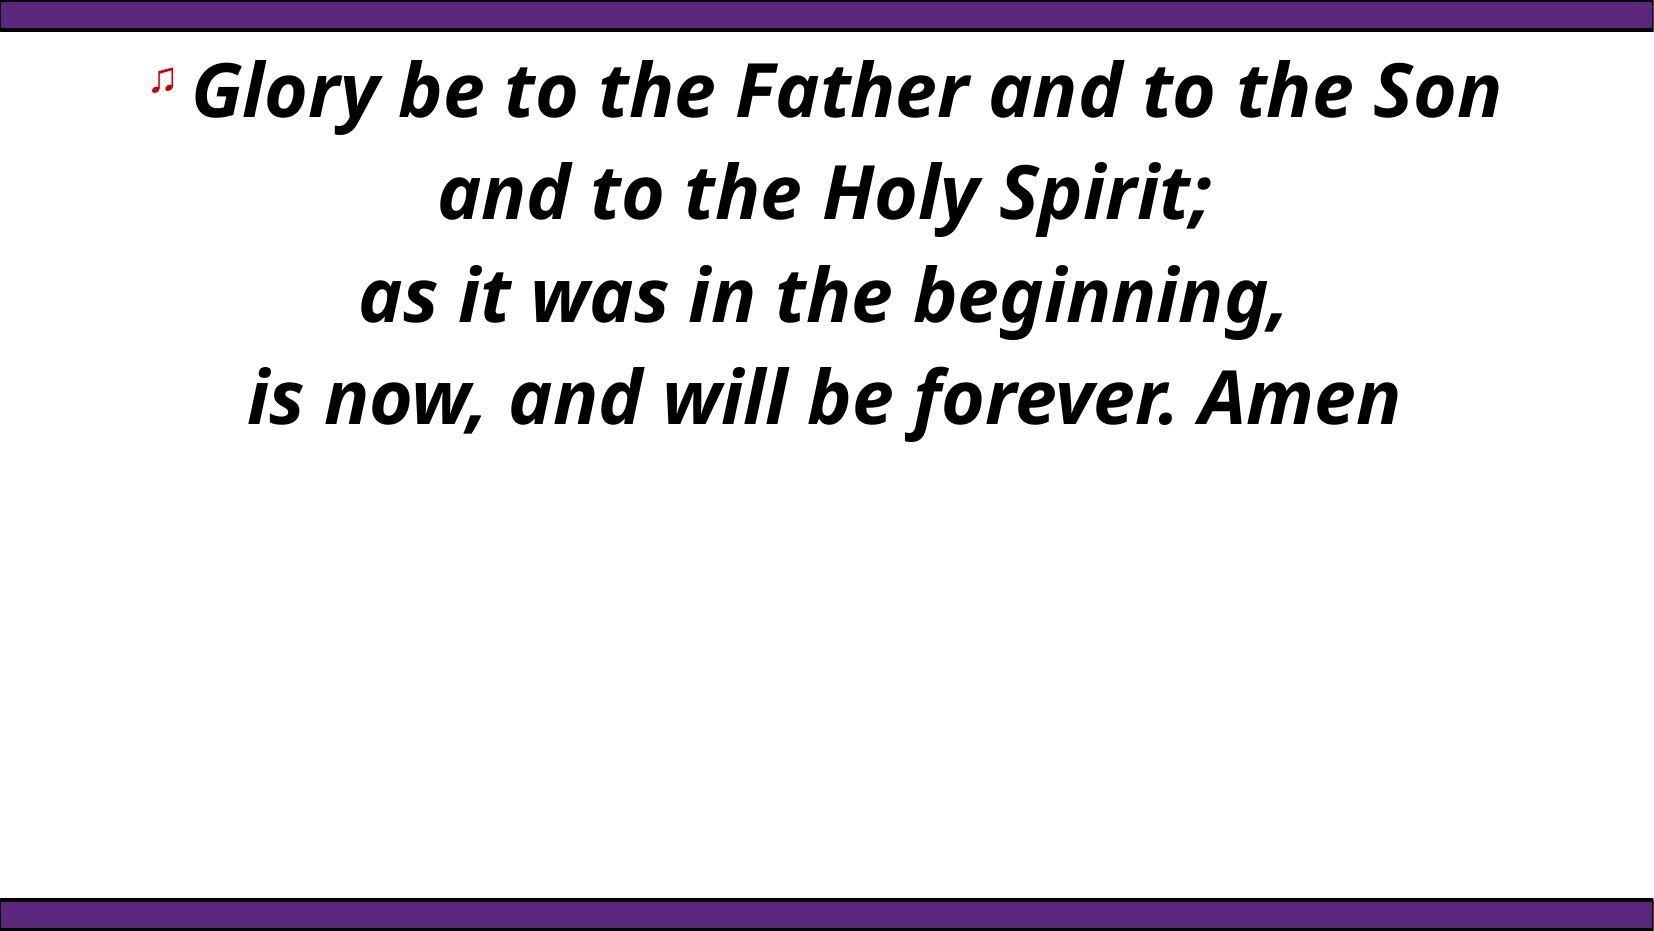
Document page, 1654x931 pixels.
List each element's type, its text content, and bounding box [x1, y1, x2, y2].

text_box [0, 0, 1654, 31]
picture [0, 31, 1654, 900]
text_box [0, 900, 1654, 931]
text_box ♫ Glory be to the Father and to the Son and to the Holy Spirit; as it was in the beginning, is now, and will be forever. Amen [60, 30, 1591, 483]
